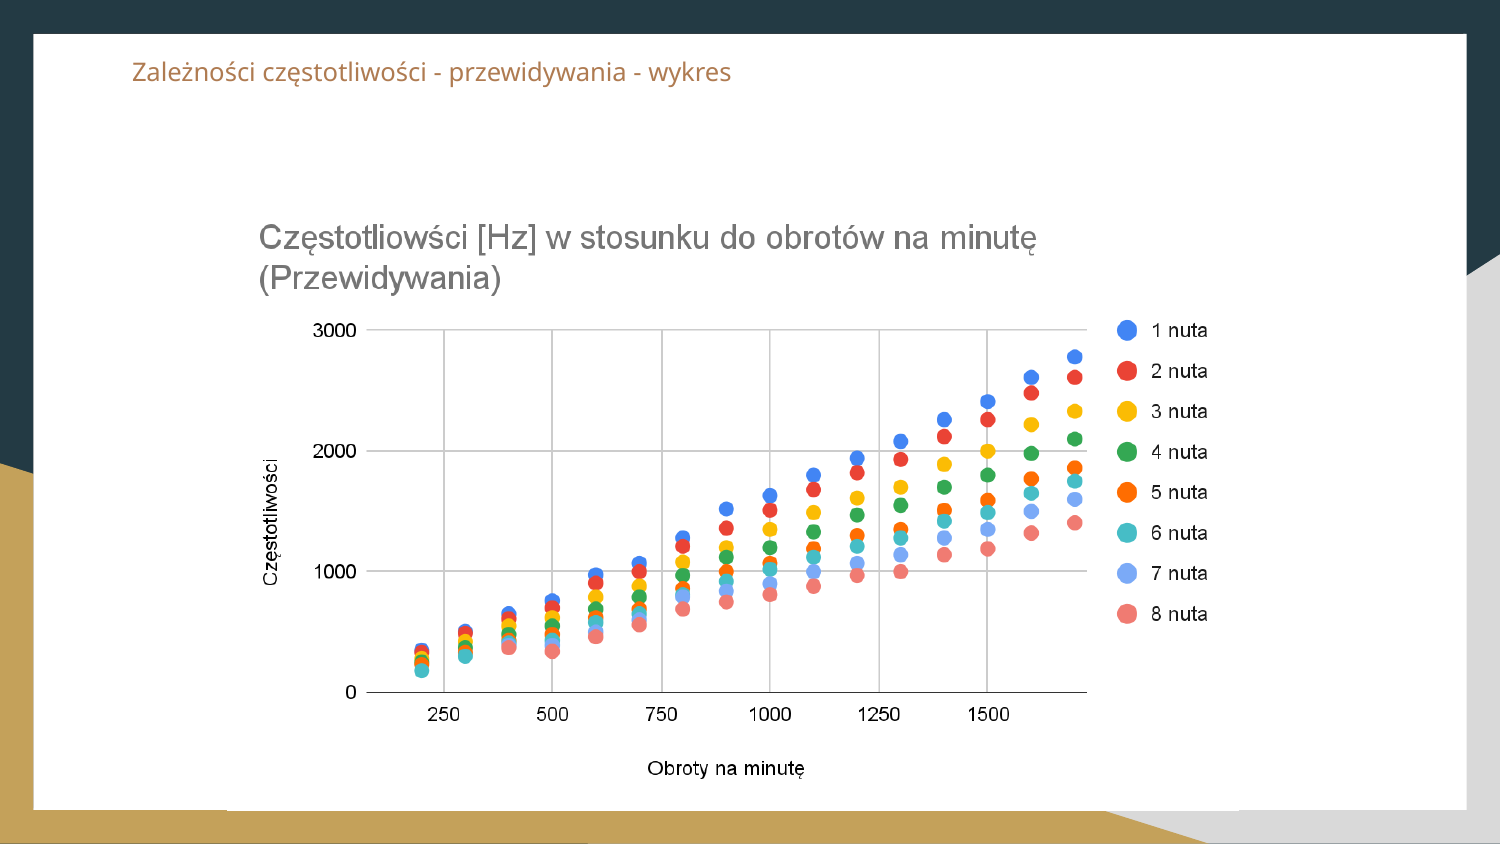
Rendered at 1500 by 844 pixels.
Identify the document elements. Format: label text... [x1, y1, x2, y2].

picture [227, 185, 1239, 811]
title Zależności częstotliwości - przewidywania - wykres [117, 38, 1349, 174]
